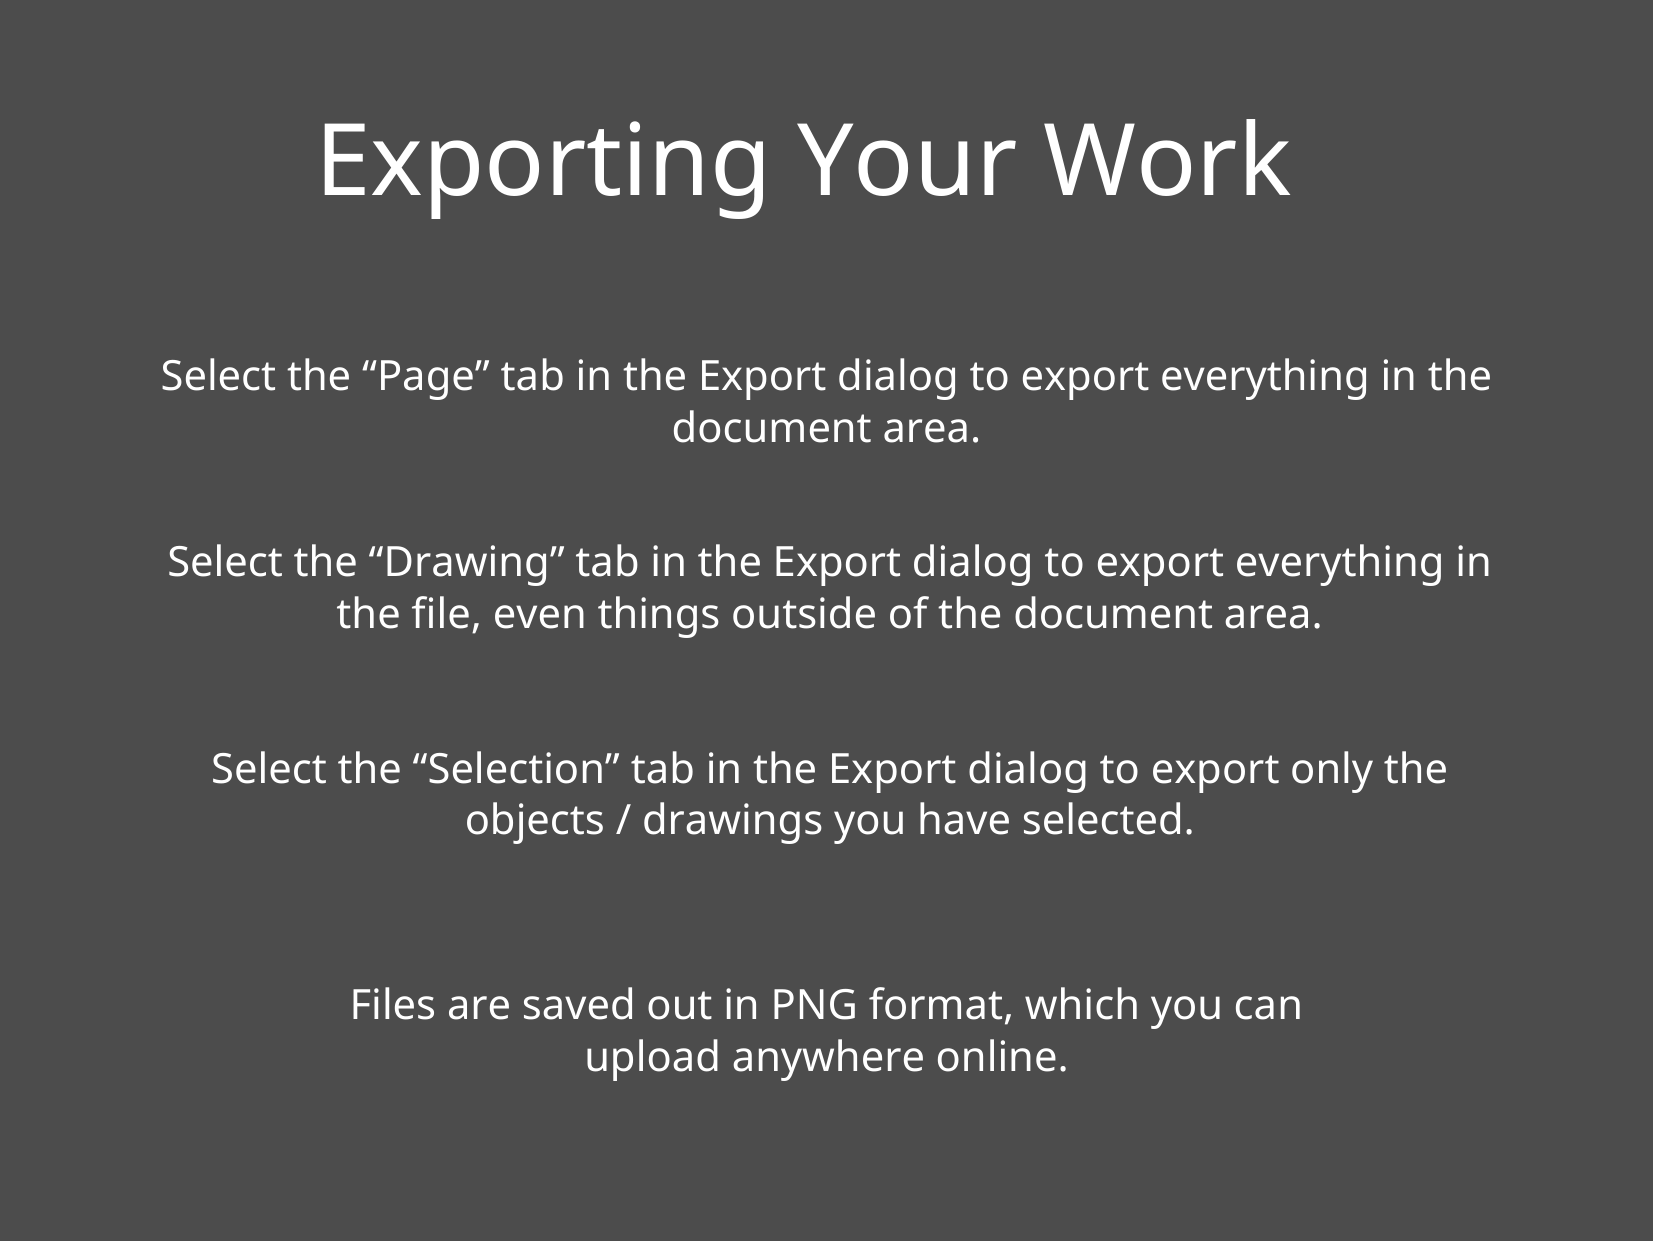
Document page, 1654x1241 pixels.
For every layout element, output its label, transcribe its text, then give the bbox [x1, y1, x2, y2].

title Exporting Your Work [53, 36, 1554, 298]
title Select the “Page” tab in the Export dialog to export everything in the document area. [132, 327, 1521, 476]
title Select the “Selection” tab in the Export dialog to export only the objects / drawings you have selected. [136, 719, 1524, 868]
title Files are saved out in PNG format, which you can upload anywhere online. [313, 956, 1340, 1105]
title Select the “Drawing” tab in the Export dialog to export everything in the file, even things outside of the document area. [136, 513, 1524, 662]
